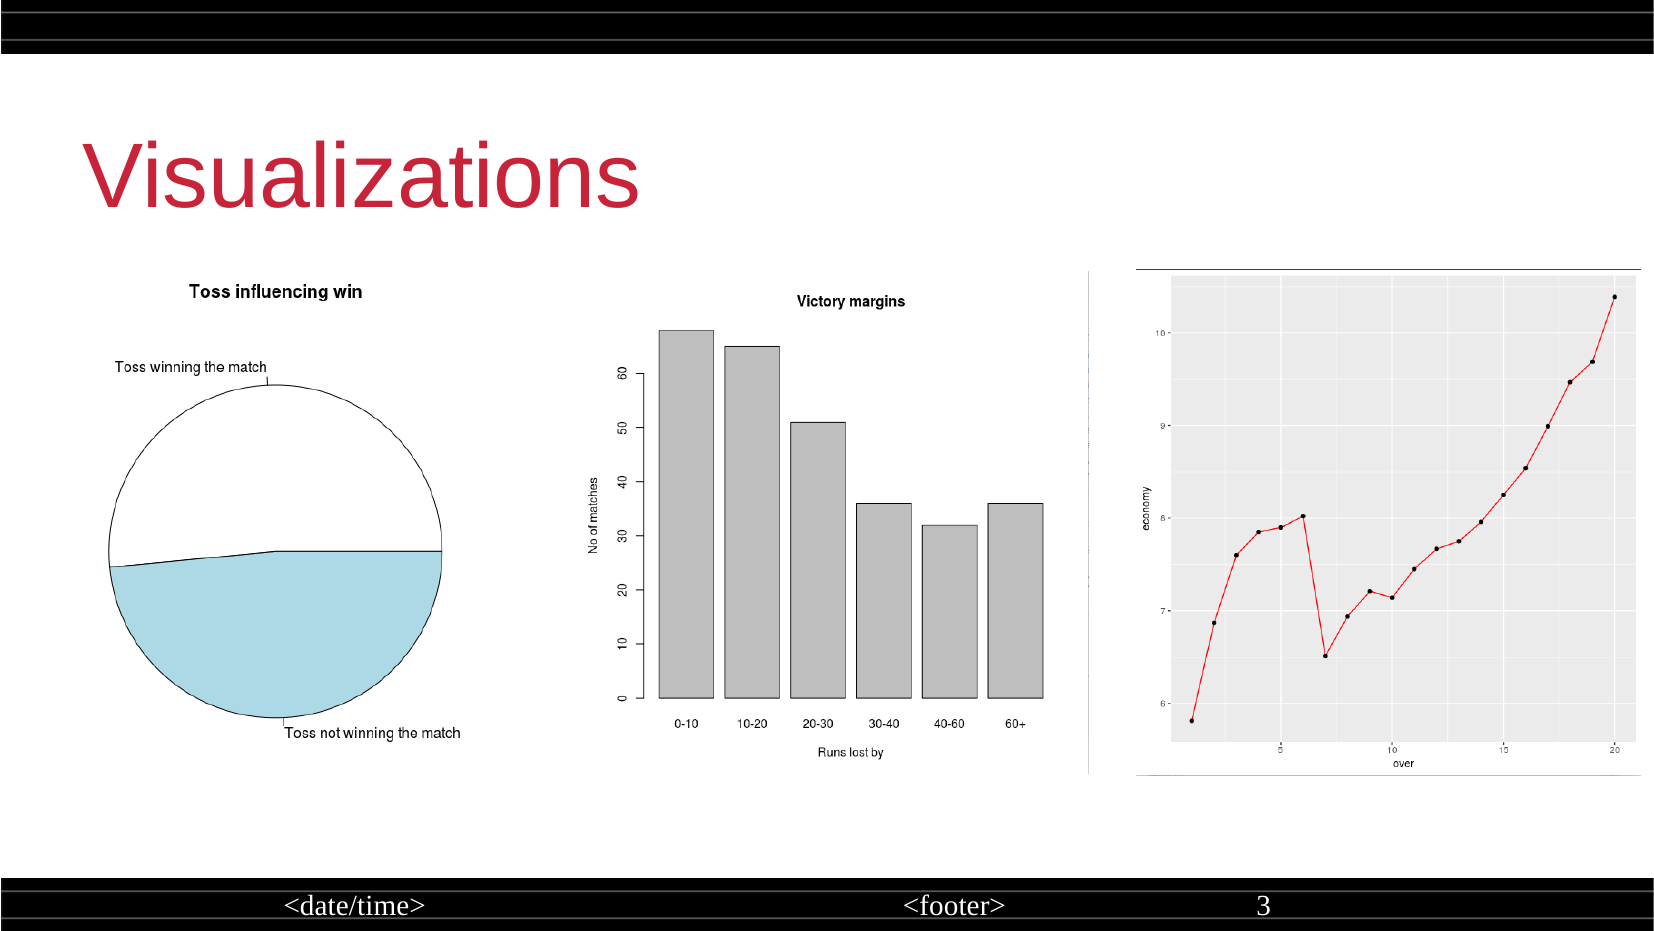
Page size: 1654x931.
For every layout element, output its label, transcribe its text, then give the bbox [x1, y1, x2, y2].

picture [46, 271, 521, 774]
picture [1136, 269, 1641, 776]
picture [1, 0, 1654, 54]
picture [584, 271, 1089, 774]
picture [1, 878, 1654, 931]
title Visualizations [82, 92, 1571, 248]
